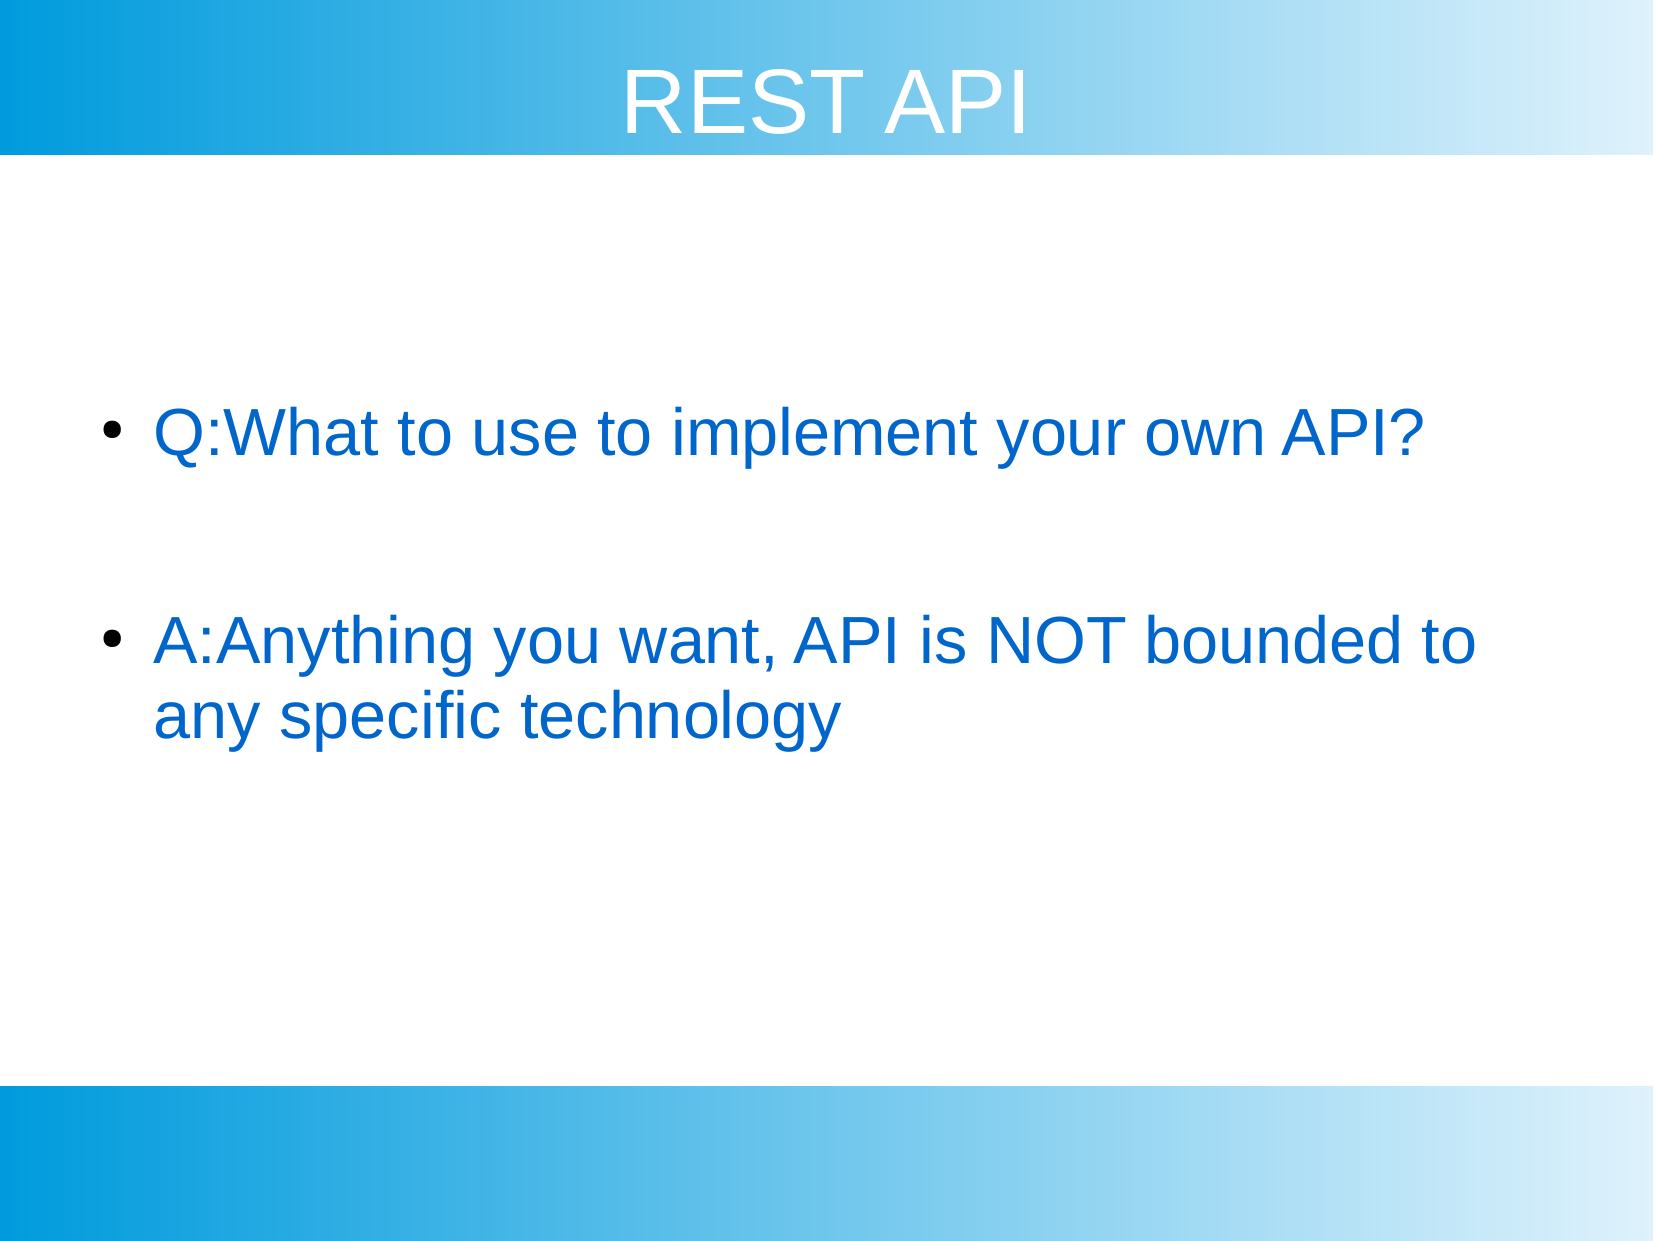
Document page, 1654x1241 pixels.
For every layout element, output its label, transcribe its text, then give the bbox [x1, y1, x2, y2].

list Q:What to use to implement your own API? A:Anything you want, API is NOT bounded to any specific technology [82, 290, 1571, 1010]
title REST API [82, 49, 1571, 155]
